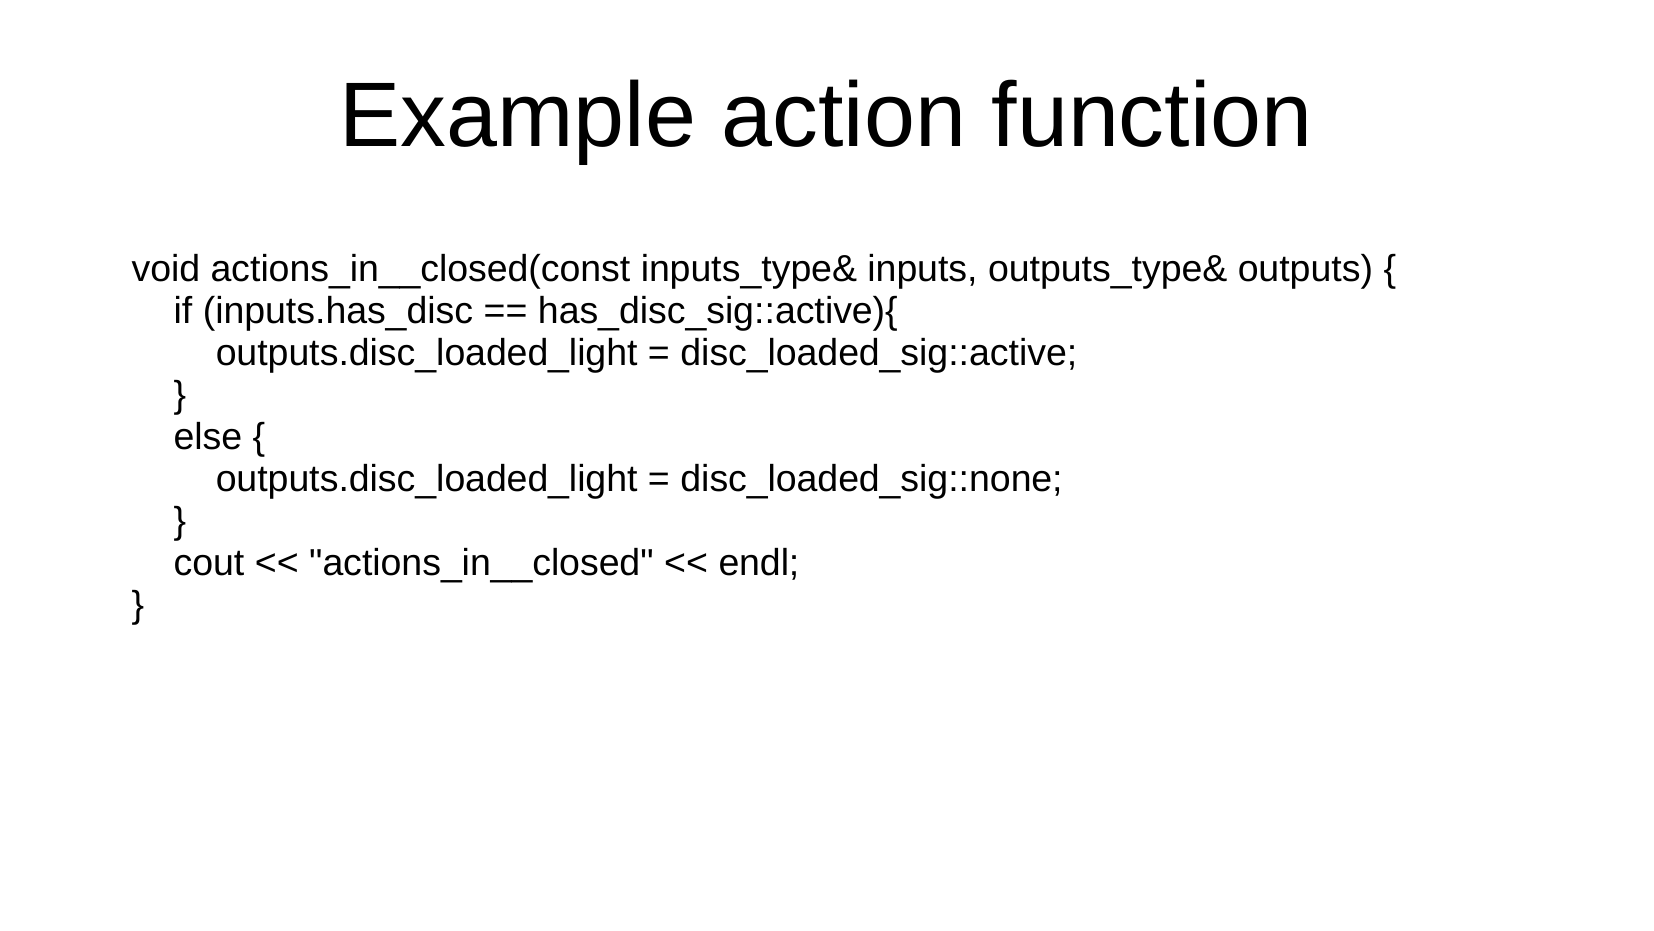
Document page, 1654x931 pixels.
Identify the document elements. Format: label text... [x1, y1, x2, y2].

title Example action function [82, 37, 1571, 193]
text_box void actions_in__closed(const inputs_type& inputs, outputs_type& outputs) { if (inputs.has_disc == has_disc_sig::active){ outputs.disc_loaded_light = disc_loaded_sig::active; } else { outputs.disc_loaded_light = disc_loaded_sig::none; } cout << "actions_in__closed" << endl; } [75, 240, 1636, 781]
